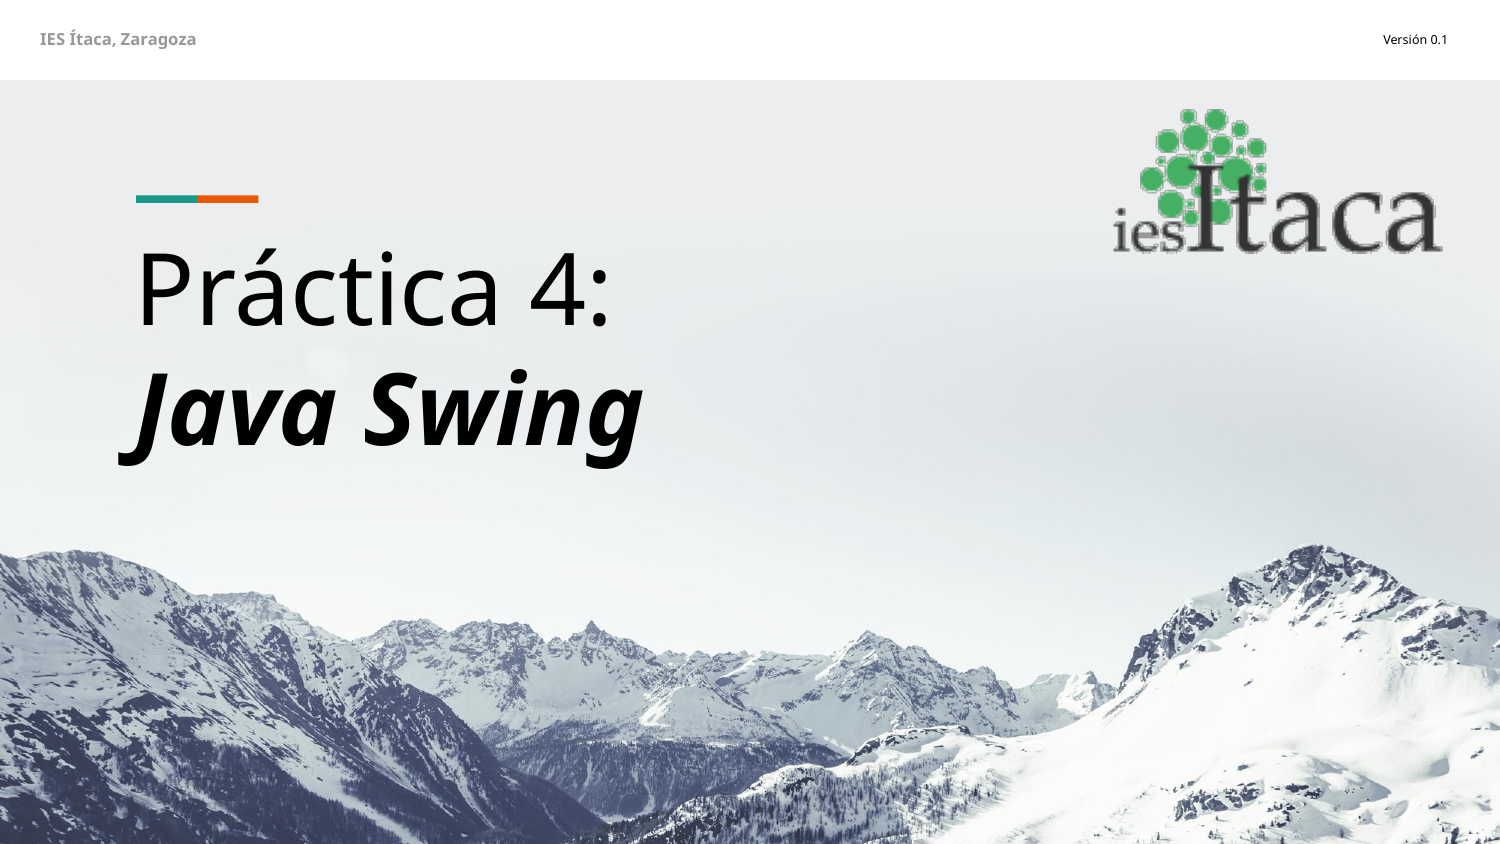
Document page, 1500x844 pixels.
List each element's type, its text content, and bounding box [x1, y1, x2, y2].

picture [0, 80, 1500, 844]
title Práctica 4: Java Swing [119, 210, 1111, 474]
